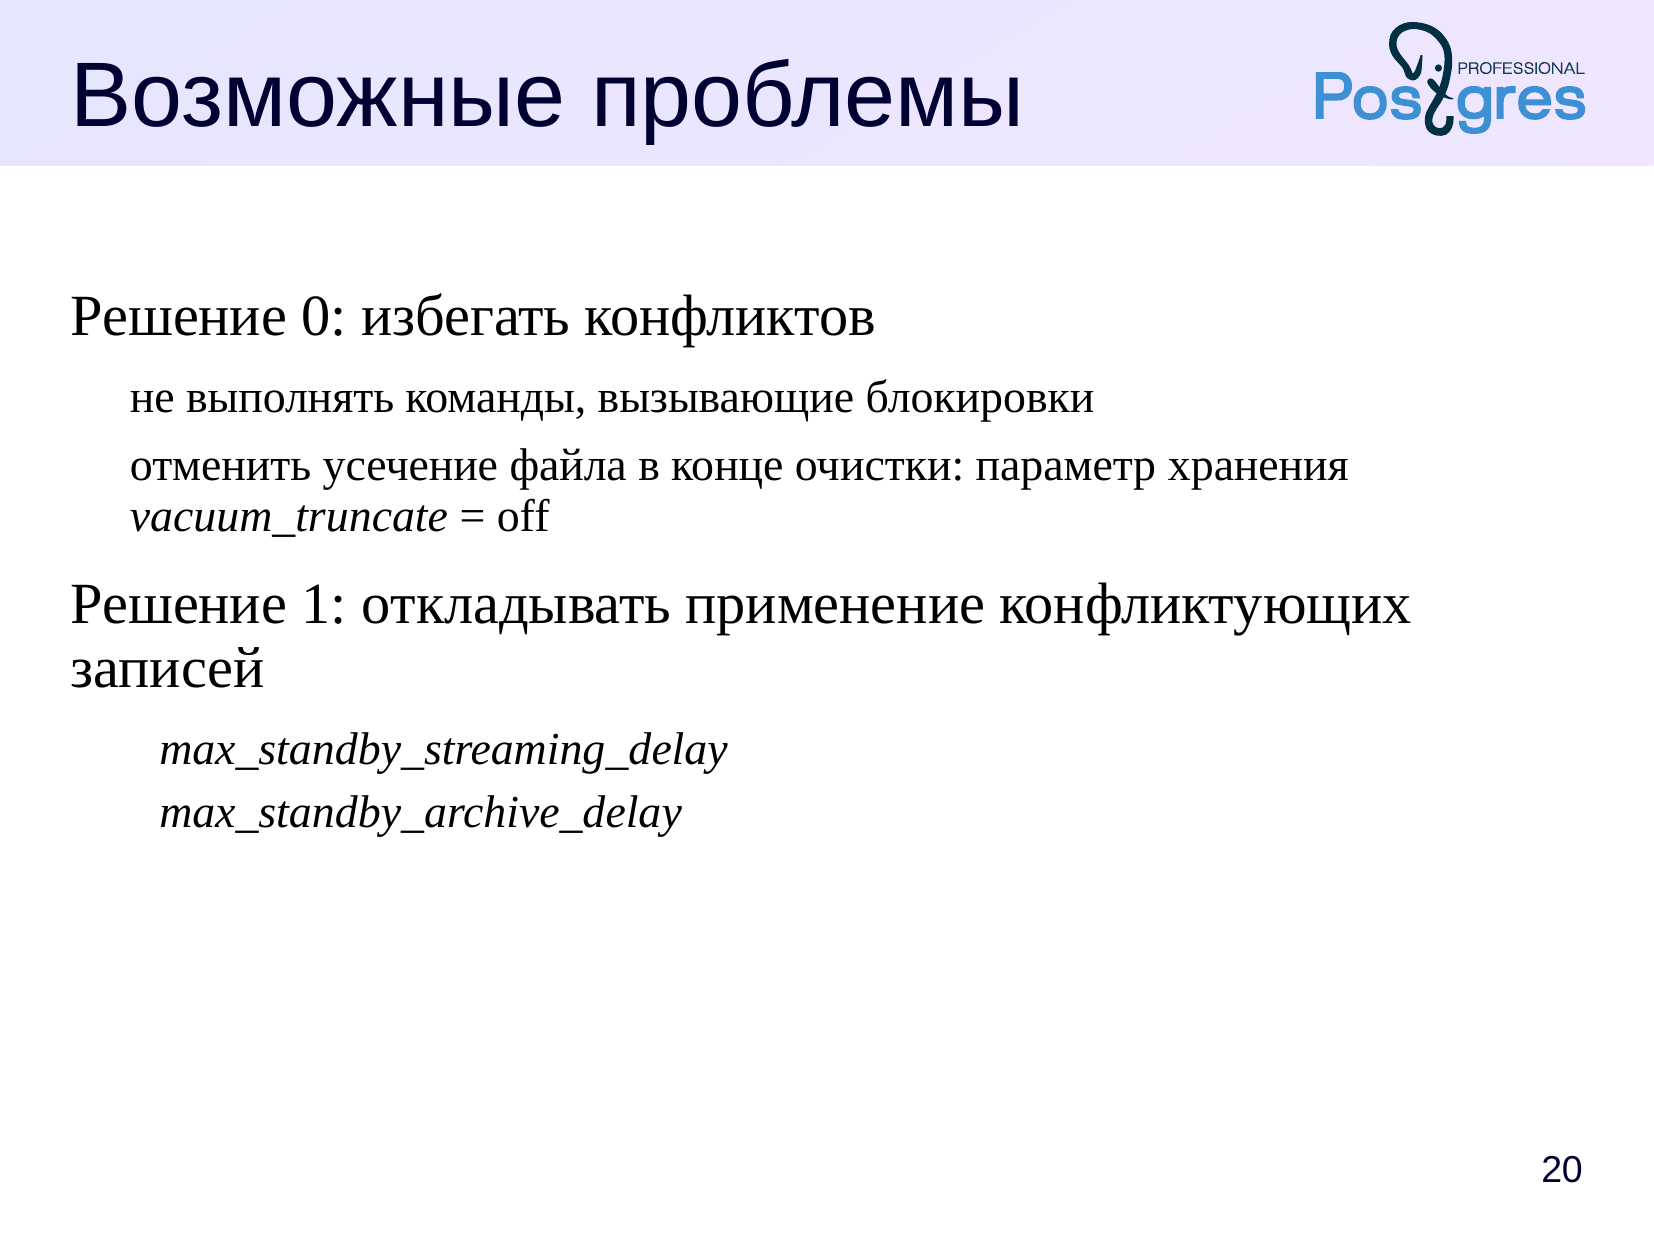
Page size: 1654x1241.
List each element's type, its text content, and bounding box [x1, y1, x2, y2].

list Решение 0: избегать конфликтов не выполнять команды, вызывающие блокировки отменить усечение файла в конце очистки: параметр хранения vacuum_truncate = off Решение 1: откладывать применение конфликтующих записей max_standby_streaming_delay max_standby_archive_delay [70, 283, 1583, 1134]
title Возможные проблемы [70, 43, 1241, 147]
